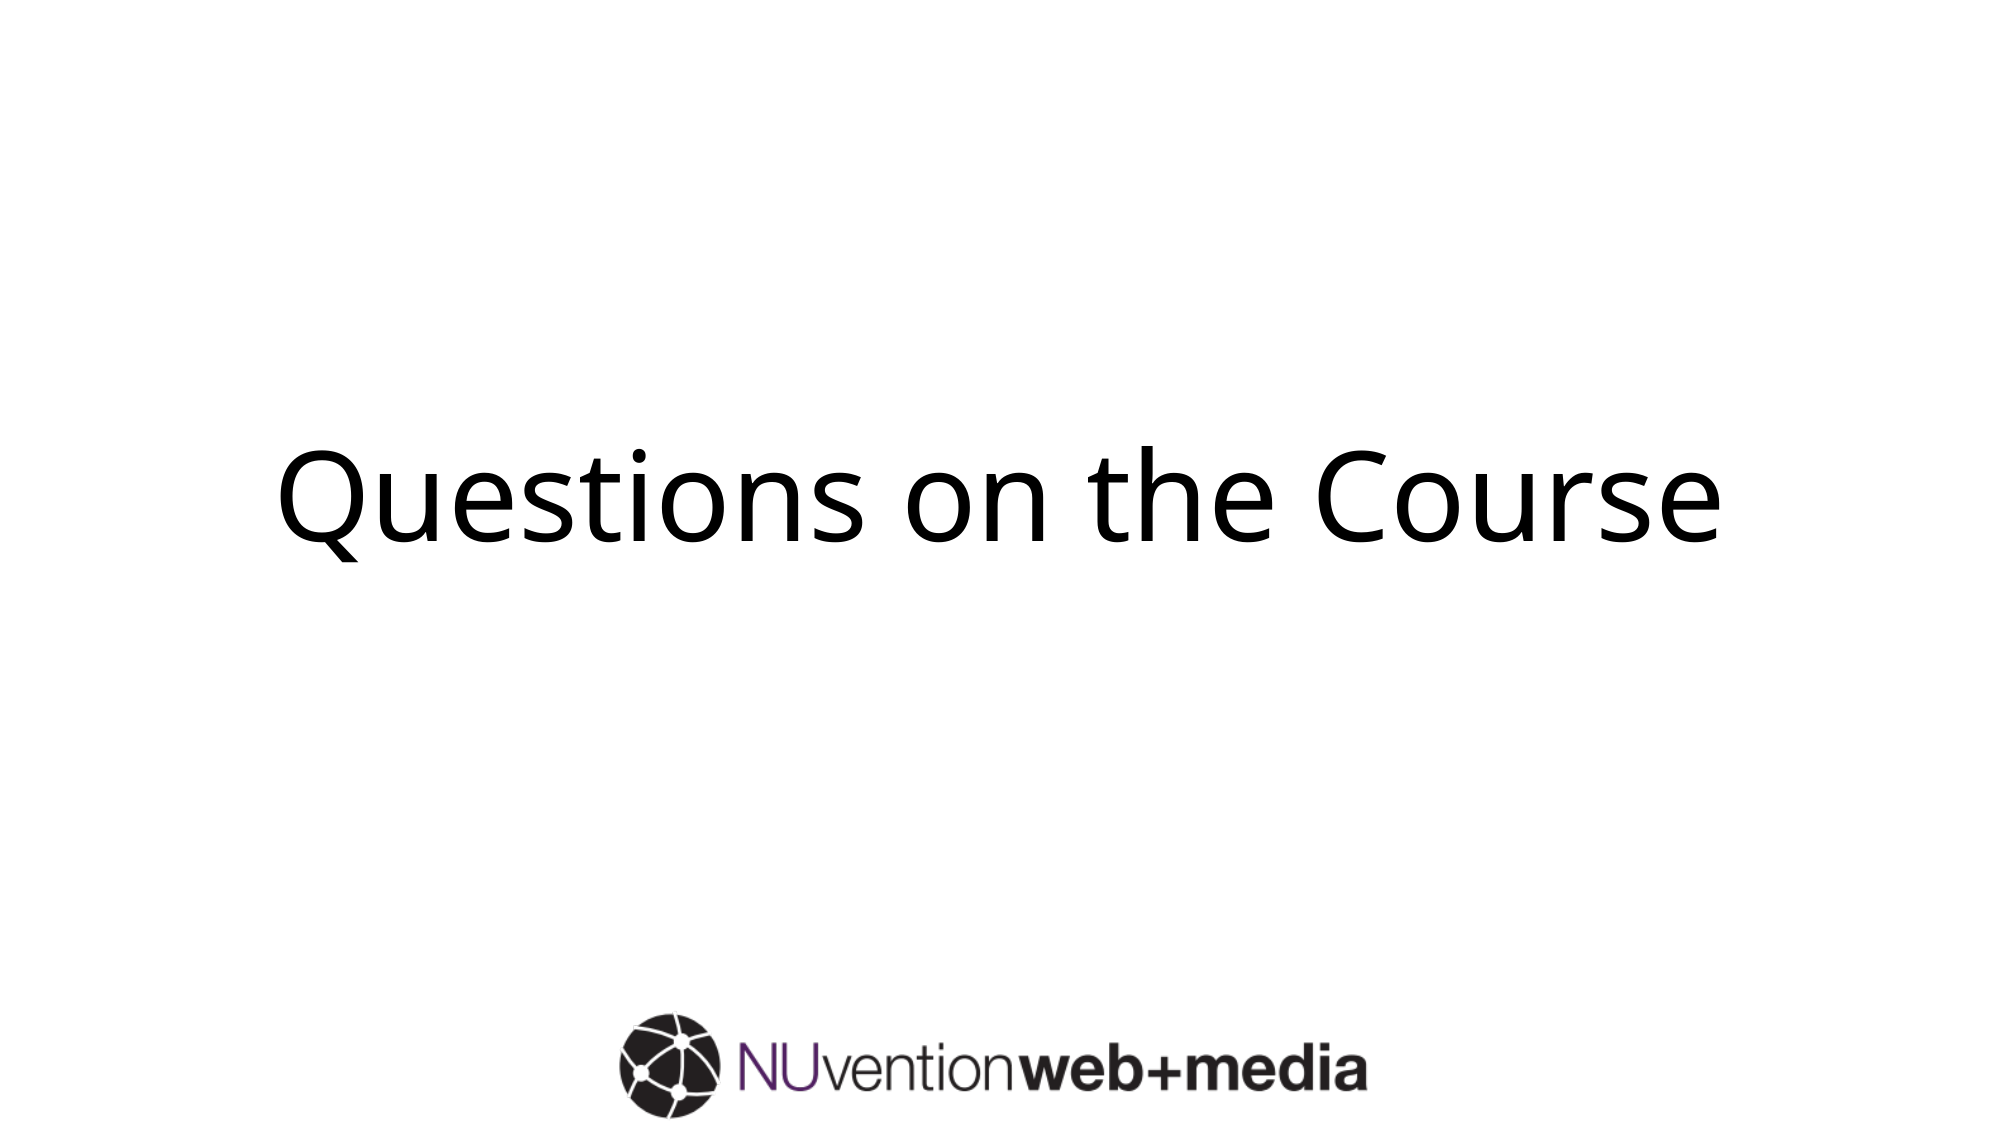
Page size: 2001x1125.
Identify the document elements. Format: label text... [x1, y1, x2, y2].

title Questions on the Course [249, 184, 1750, 576]
